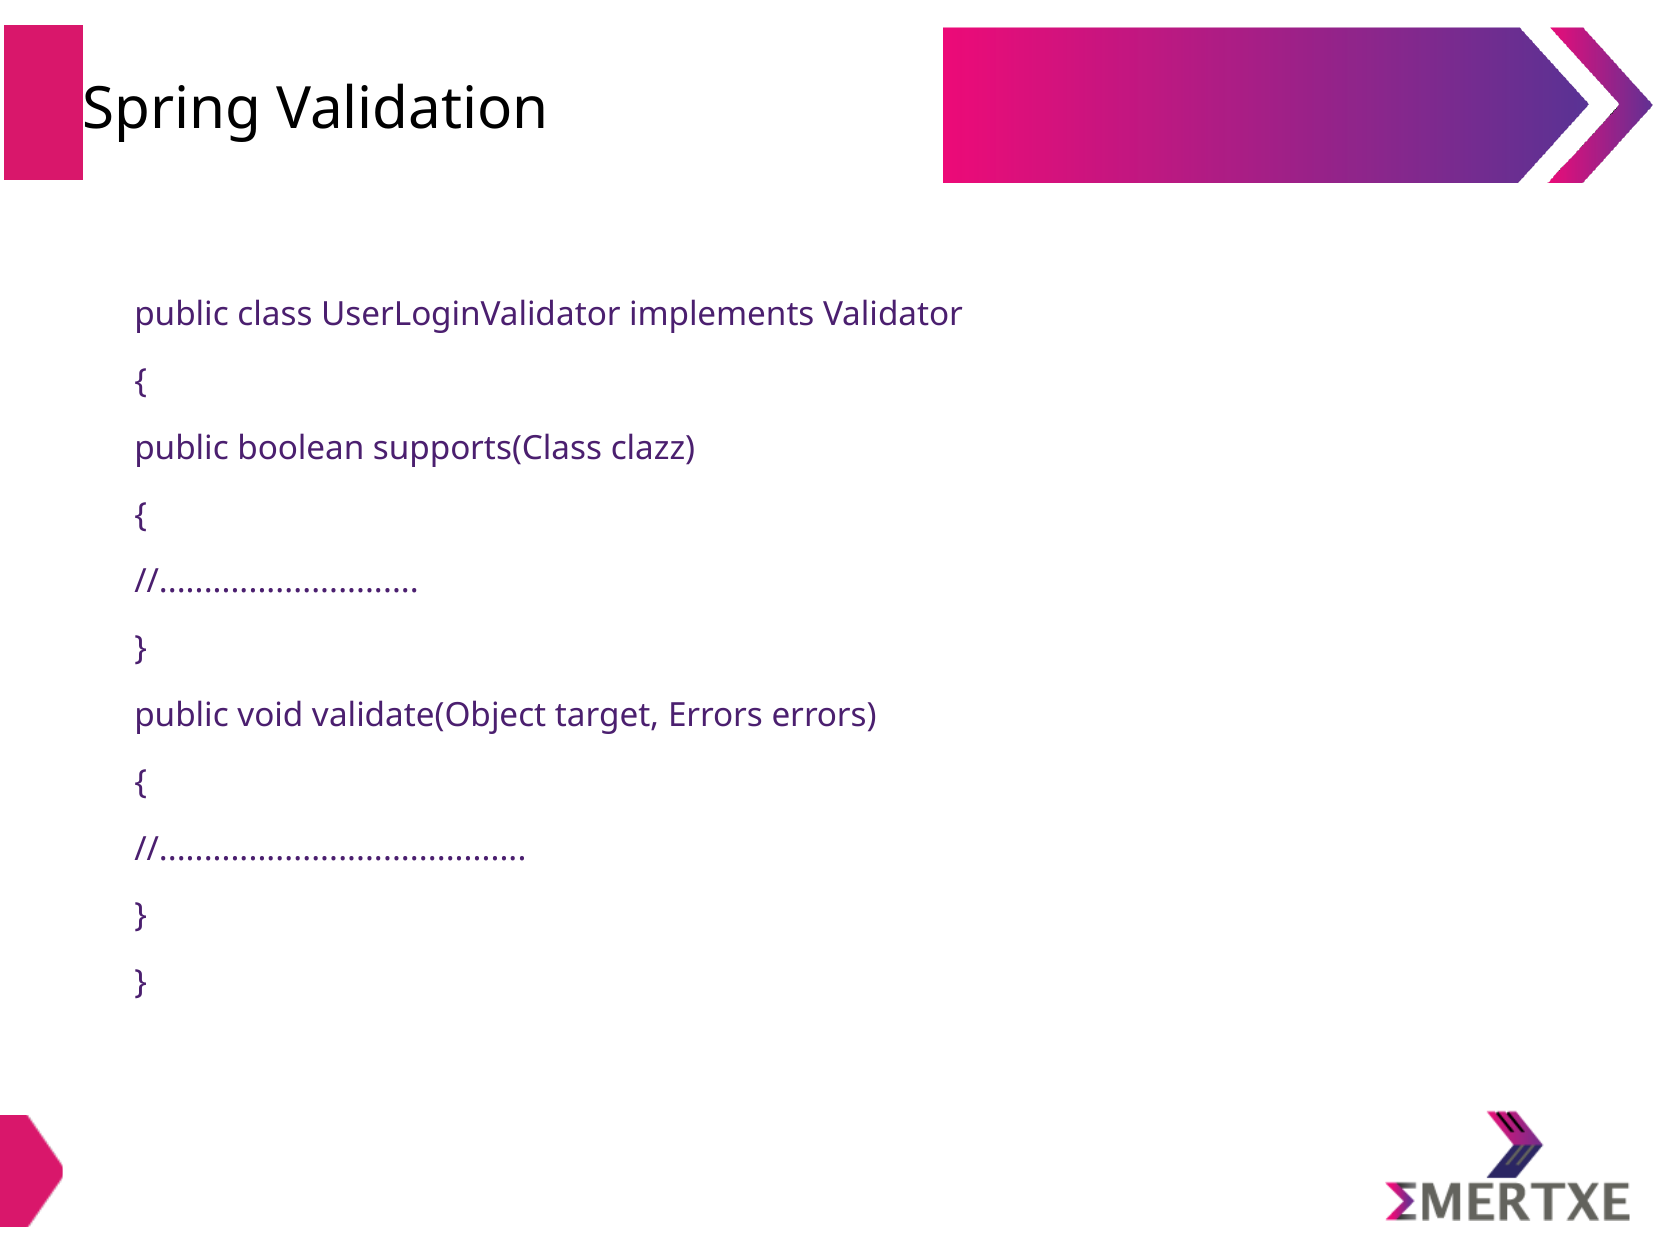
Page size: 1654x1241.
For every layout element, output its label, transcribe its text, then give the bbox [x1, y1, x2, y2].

list public class UserLoginValidator implements Validator { public boolean supports(Class clazz) { //............................. } public void validate(Object target, Errors errors) { //......................................... } } [82, 290, 1571, 1010]
picture [1385, 1107, 1631, 1221]
picture [1571, 27, 1653, 183]
title Spring Validation [82, 2, 1571, 210]
